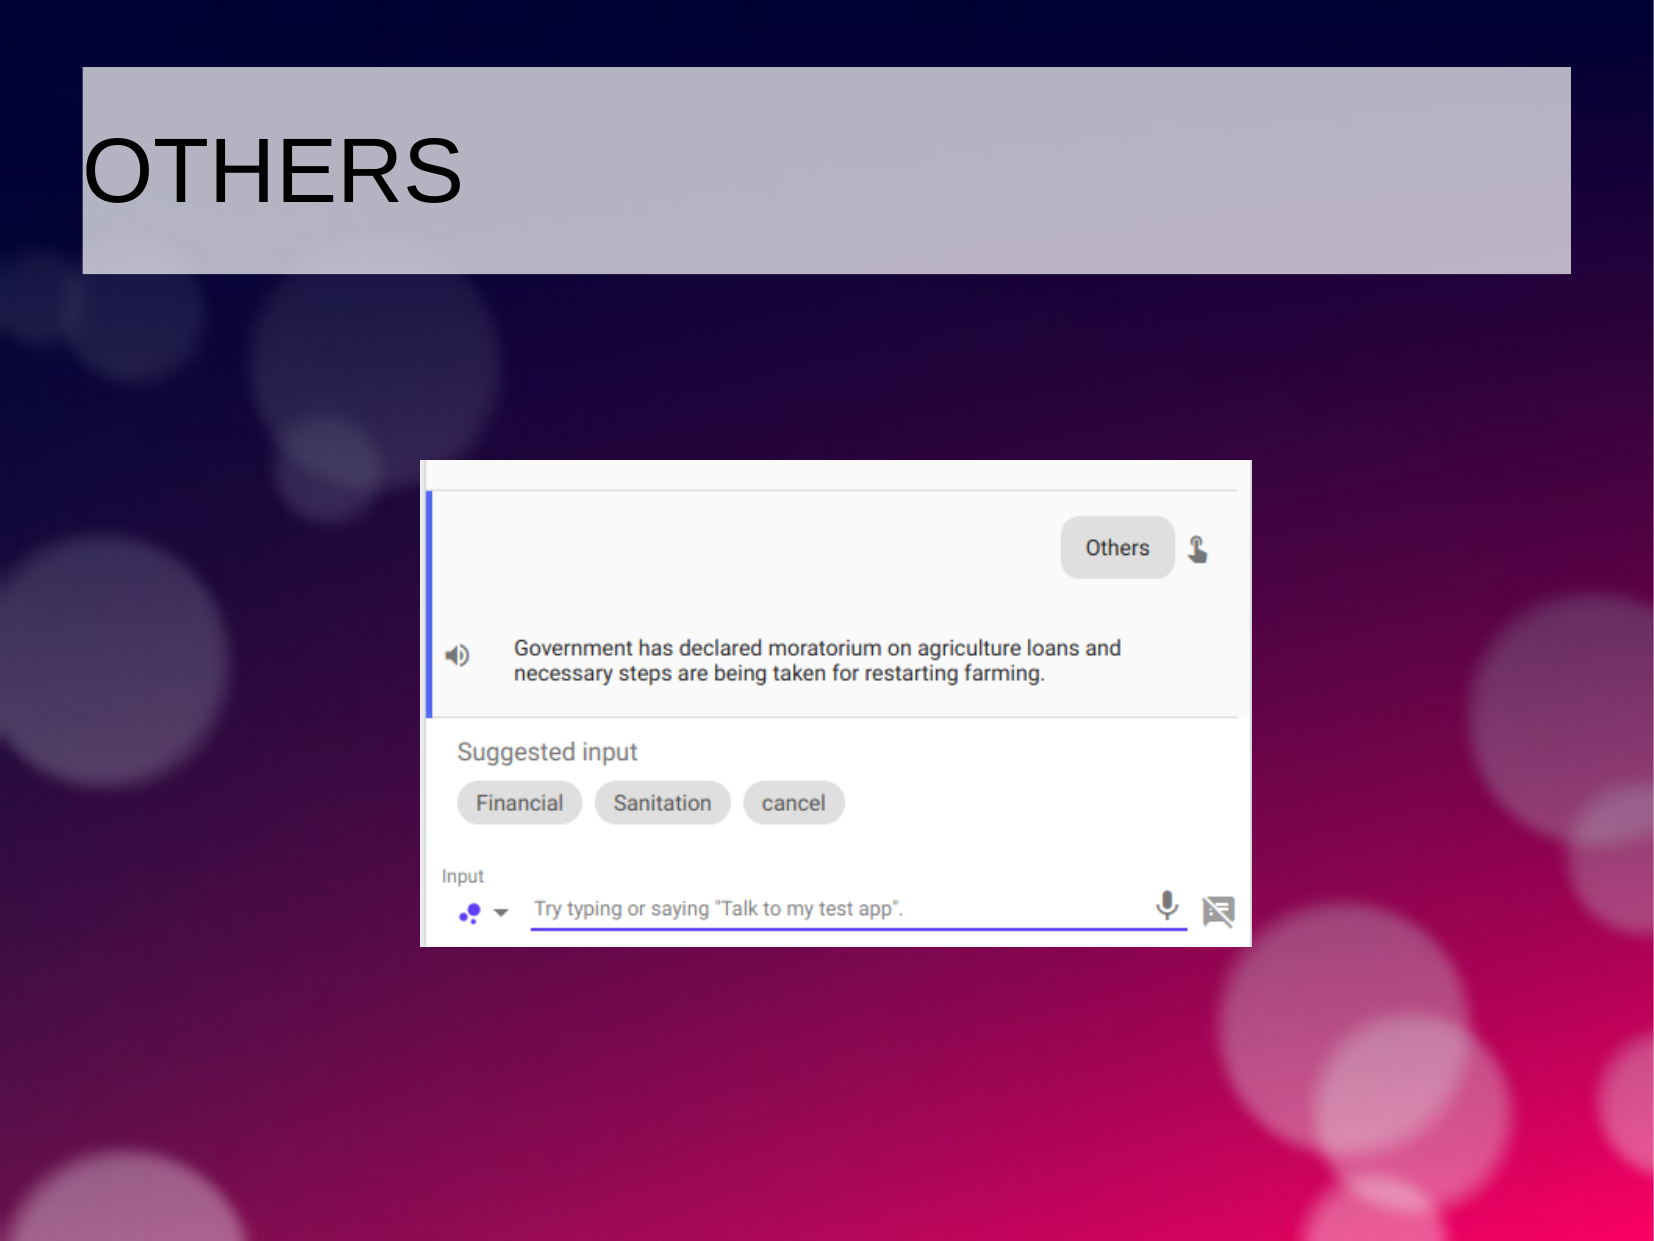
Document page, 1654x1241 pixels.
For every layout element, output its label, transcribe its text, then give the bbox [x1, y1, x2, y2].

title OTHERS [82, 67, 1571, 275]
picture [0, 0, 1654, 1241]
